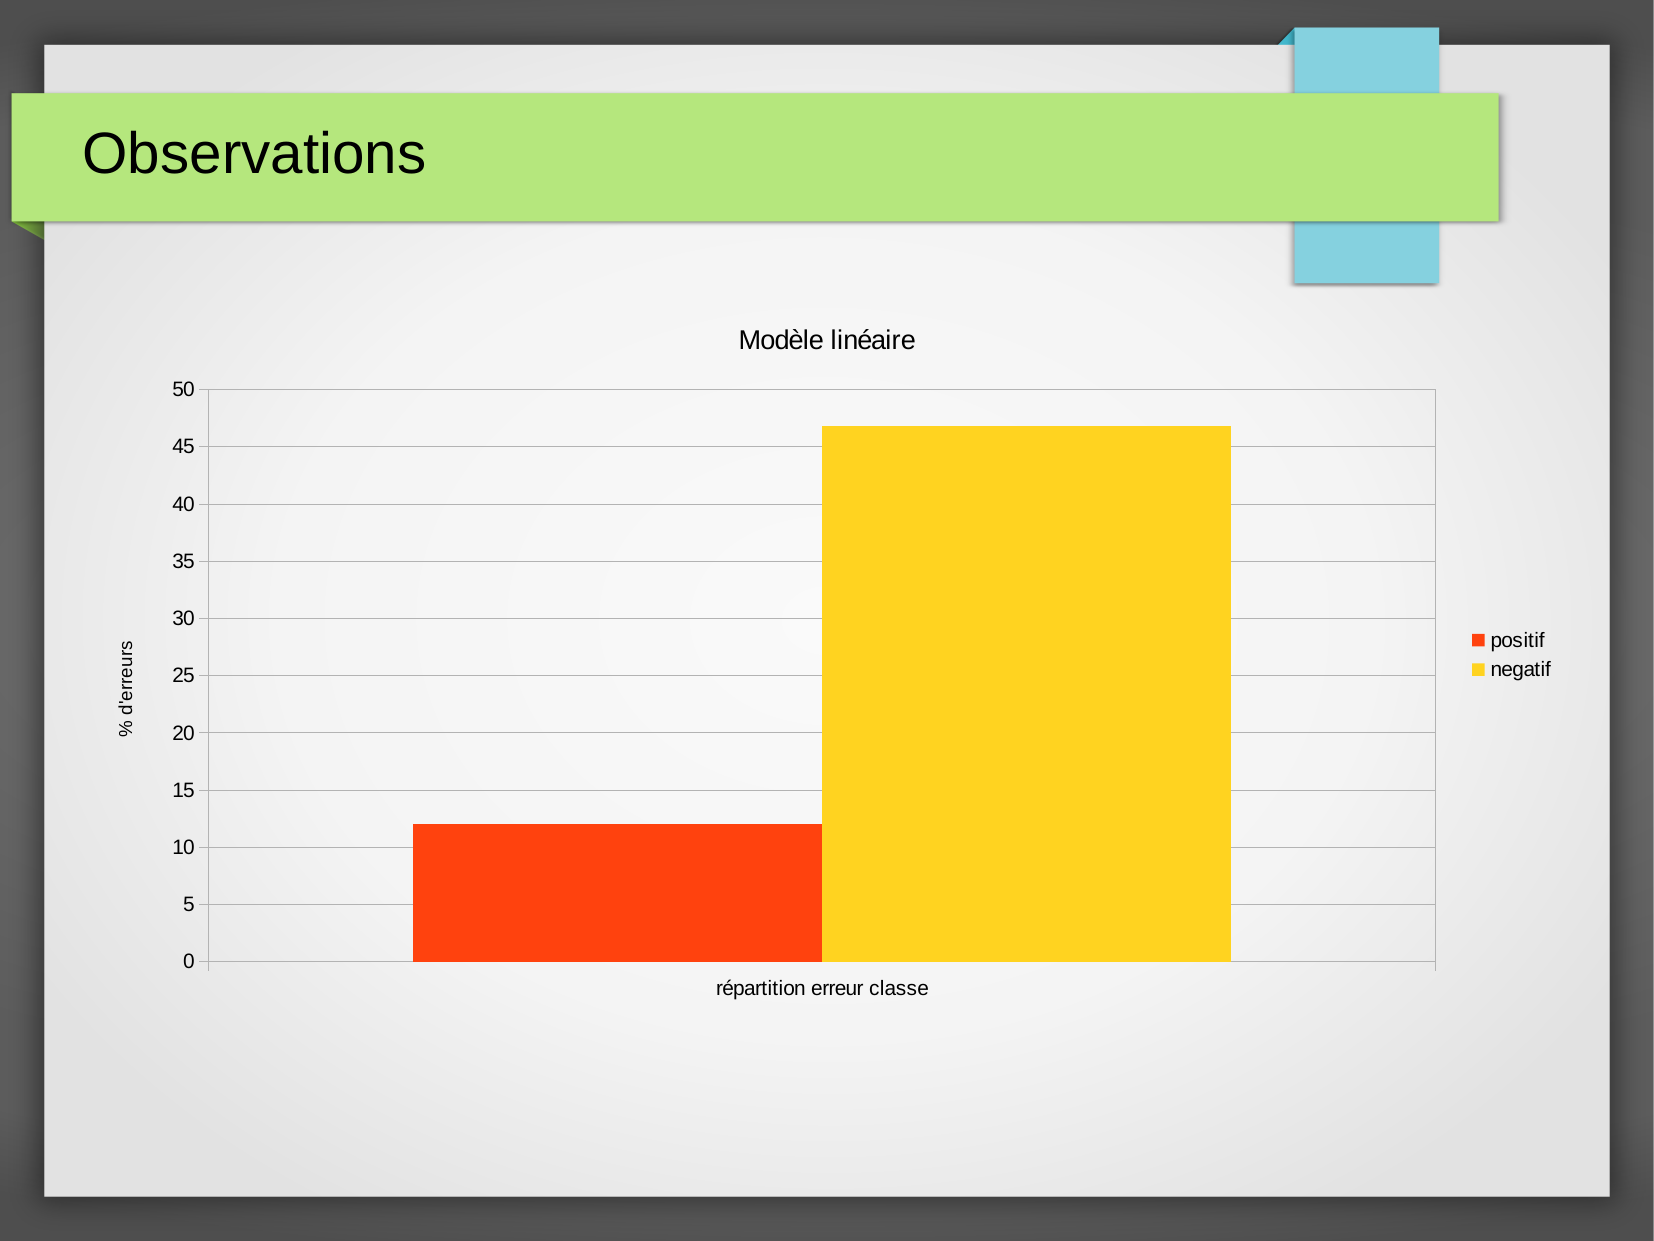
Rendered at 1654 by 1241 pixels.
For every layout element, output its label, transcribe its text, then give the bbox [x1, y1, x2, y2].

picture [0, 0, 1654, 1241]
title Observations [82, 94, 1264, 213]
chart [82, 295, 1571, 1015]
